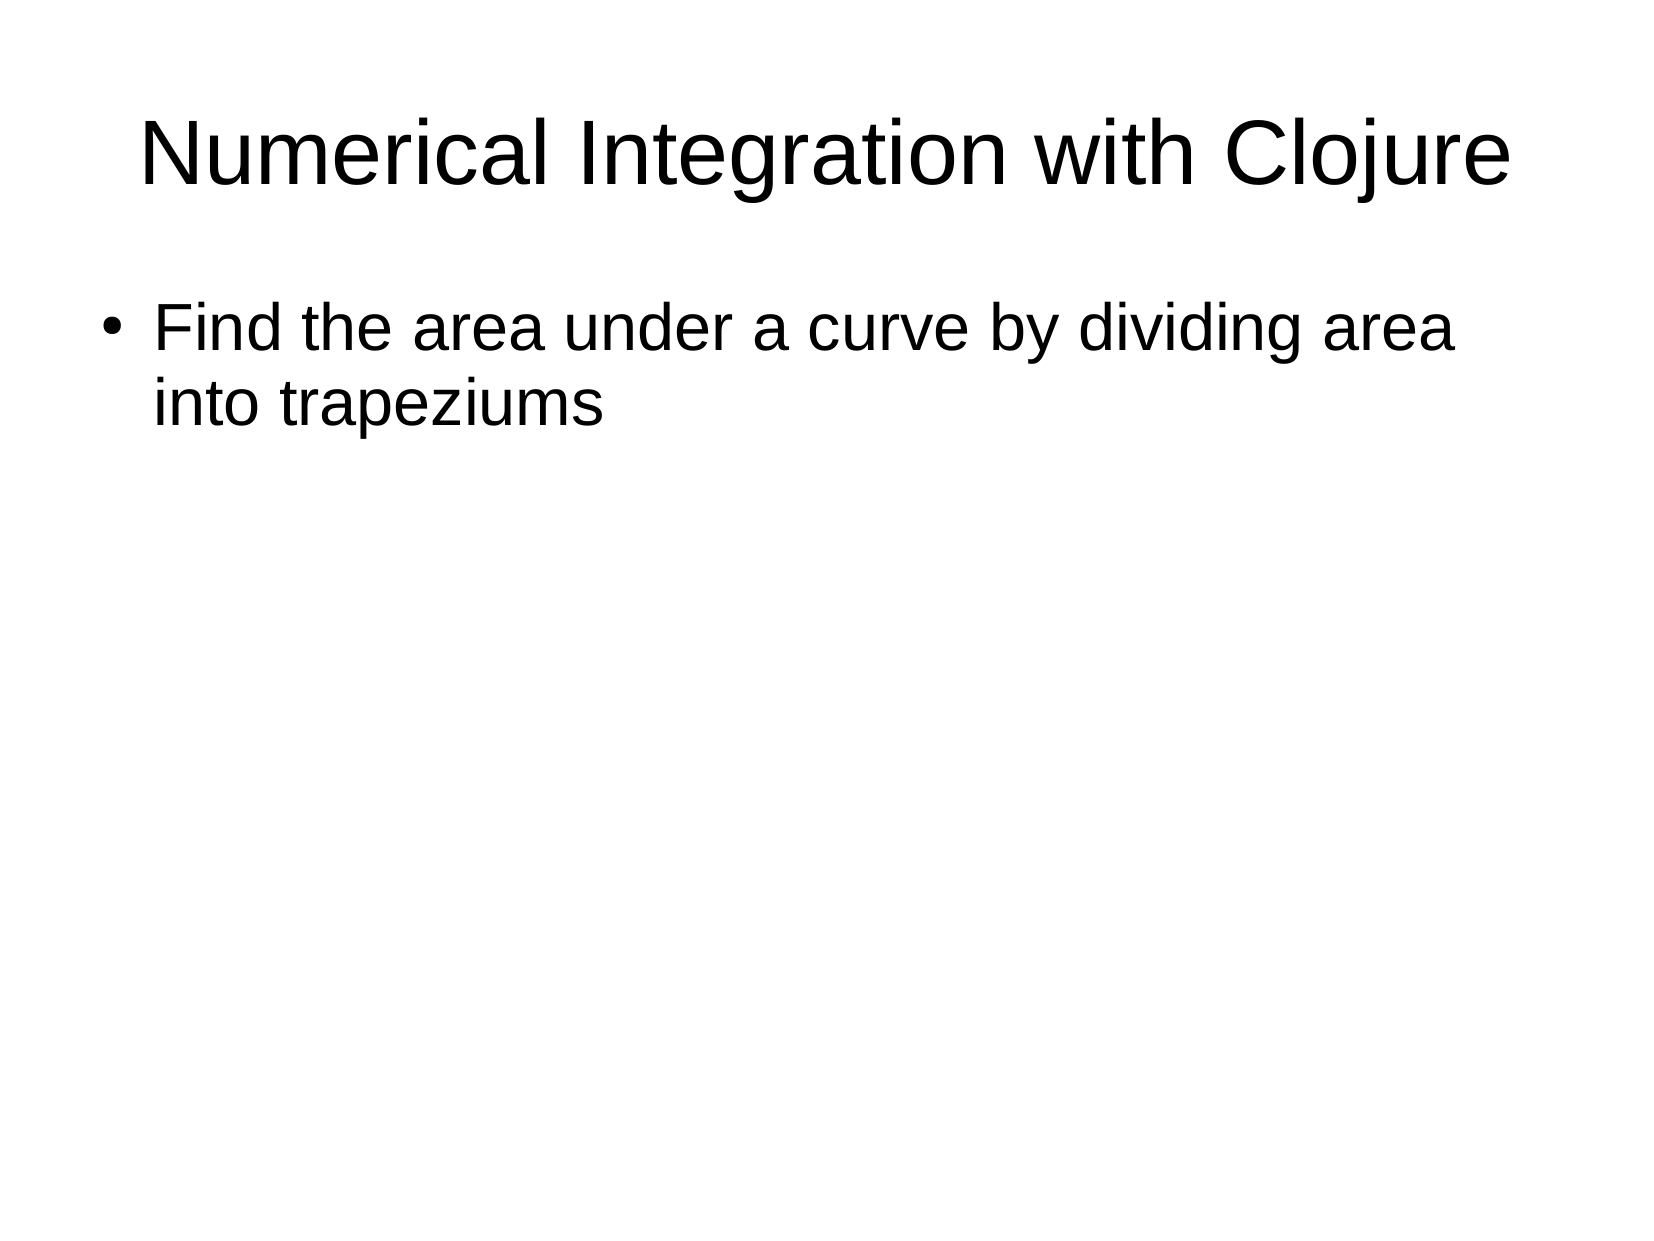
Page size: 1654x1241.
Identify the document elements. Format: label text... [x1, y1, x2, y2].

title Numerical Integration with Clojure [82, 49, 1571, 257]
list Find the area under a curve by dividing area into trapeziums [82, 290, 1538, 1010]
